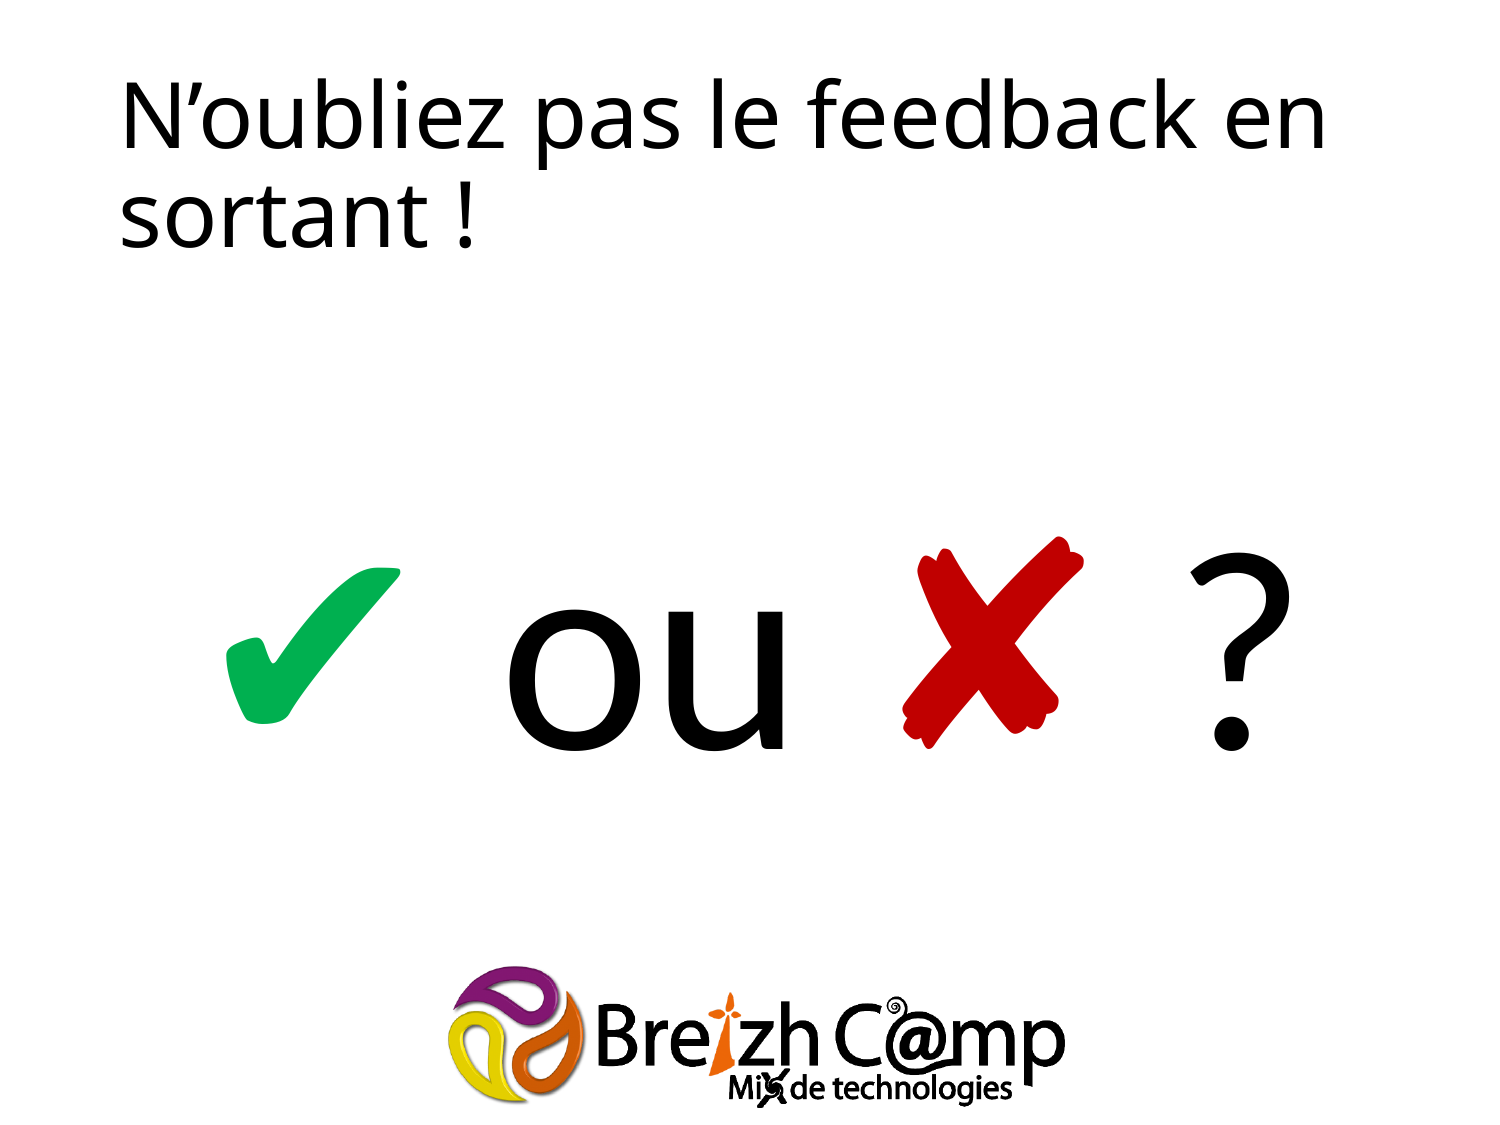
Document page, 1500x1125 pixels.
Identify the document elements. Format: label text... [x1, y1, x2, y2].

title N’oubliez pas le feedback en sortant ! [103, 59, 1397, 278]
list ✔ ou ✘ ? [103, 299, 1397, 1014]
picture [433, 958, 1067, 1120]
